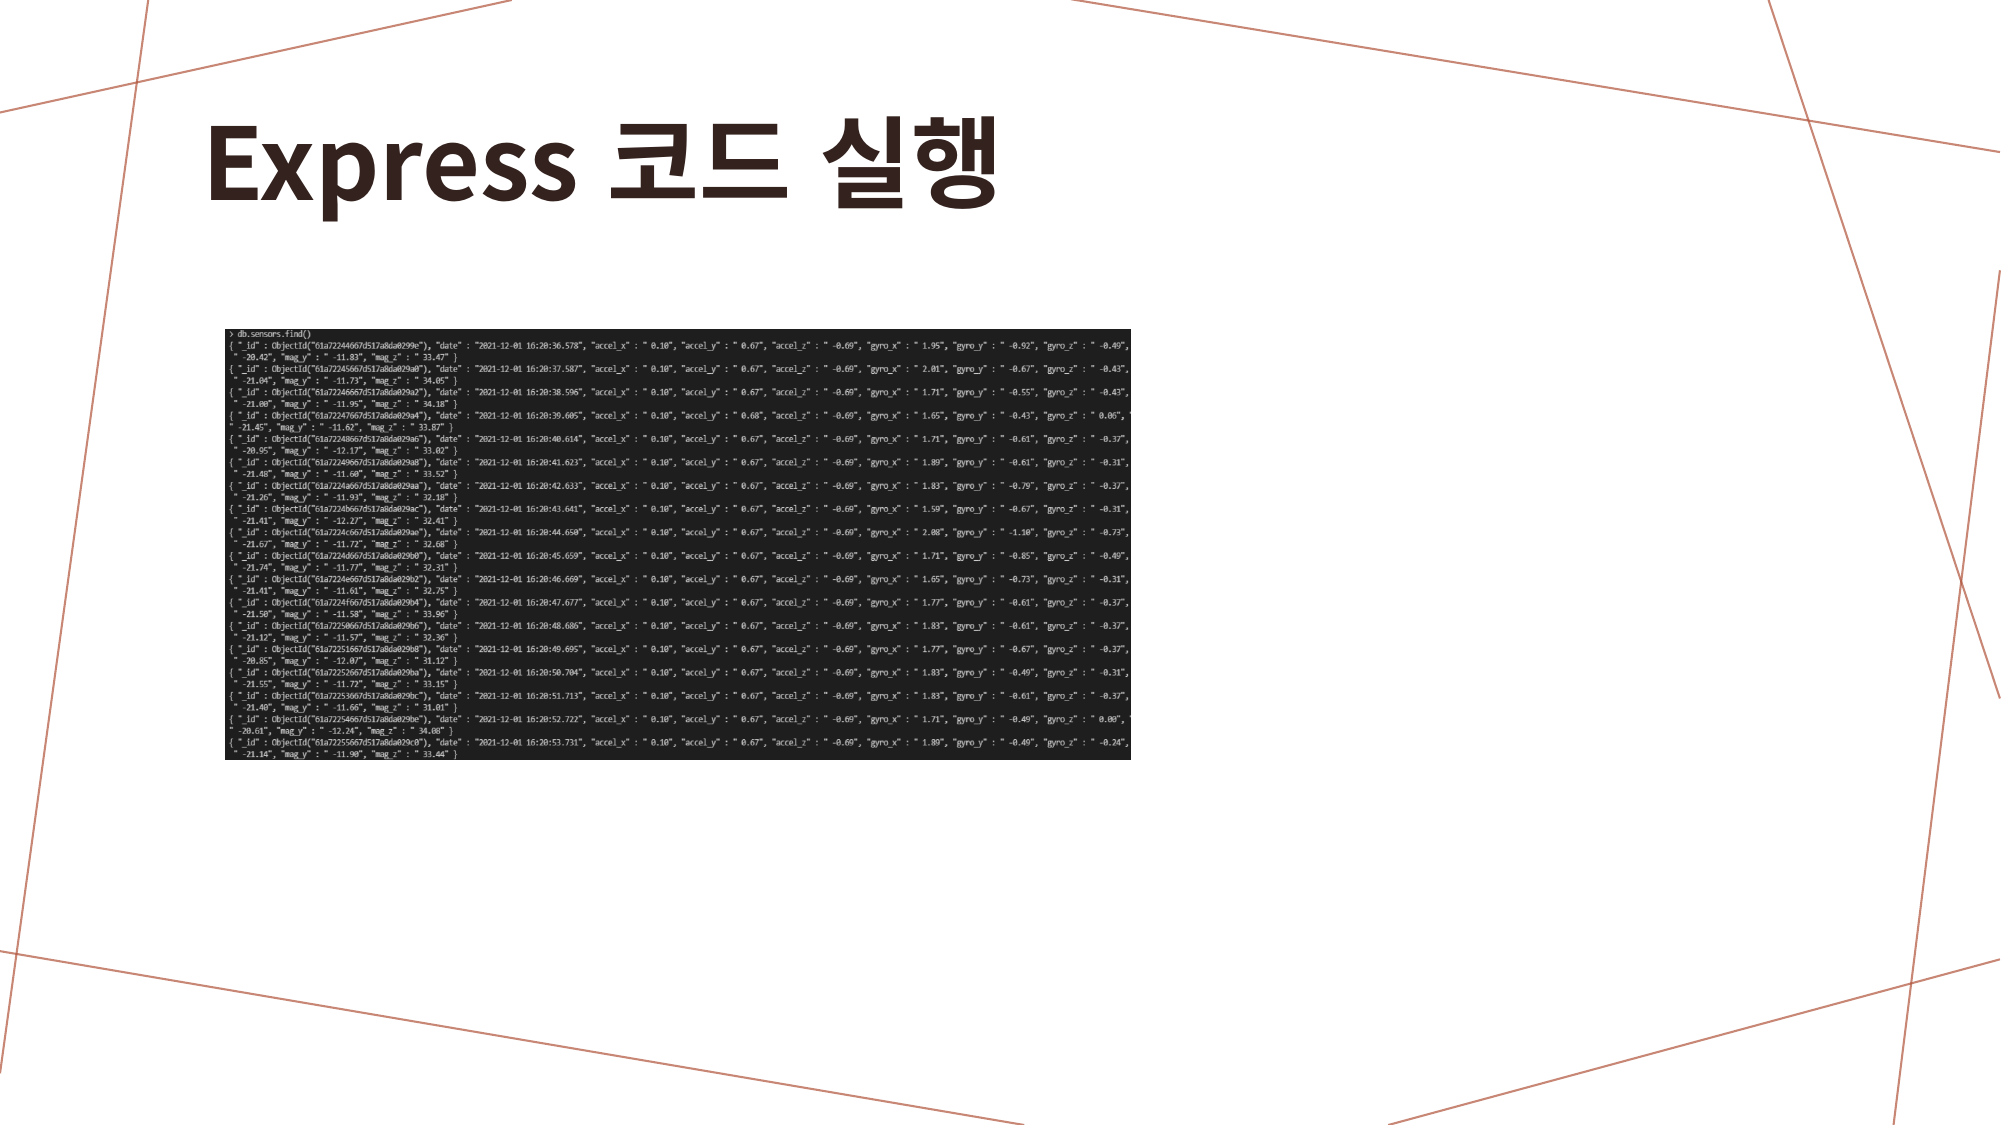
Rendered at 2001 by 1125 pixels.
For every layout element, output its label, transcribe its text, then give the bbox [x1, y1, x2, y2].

picture [225, 329, 1131, 760]
title Express 코드 실행 [187, 87, 1813, 315]
